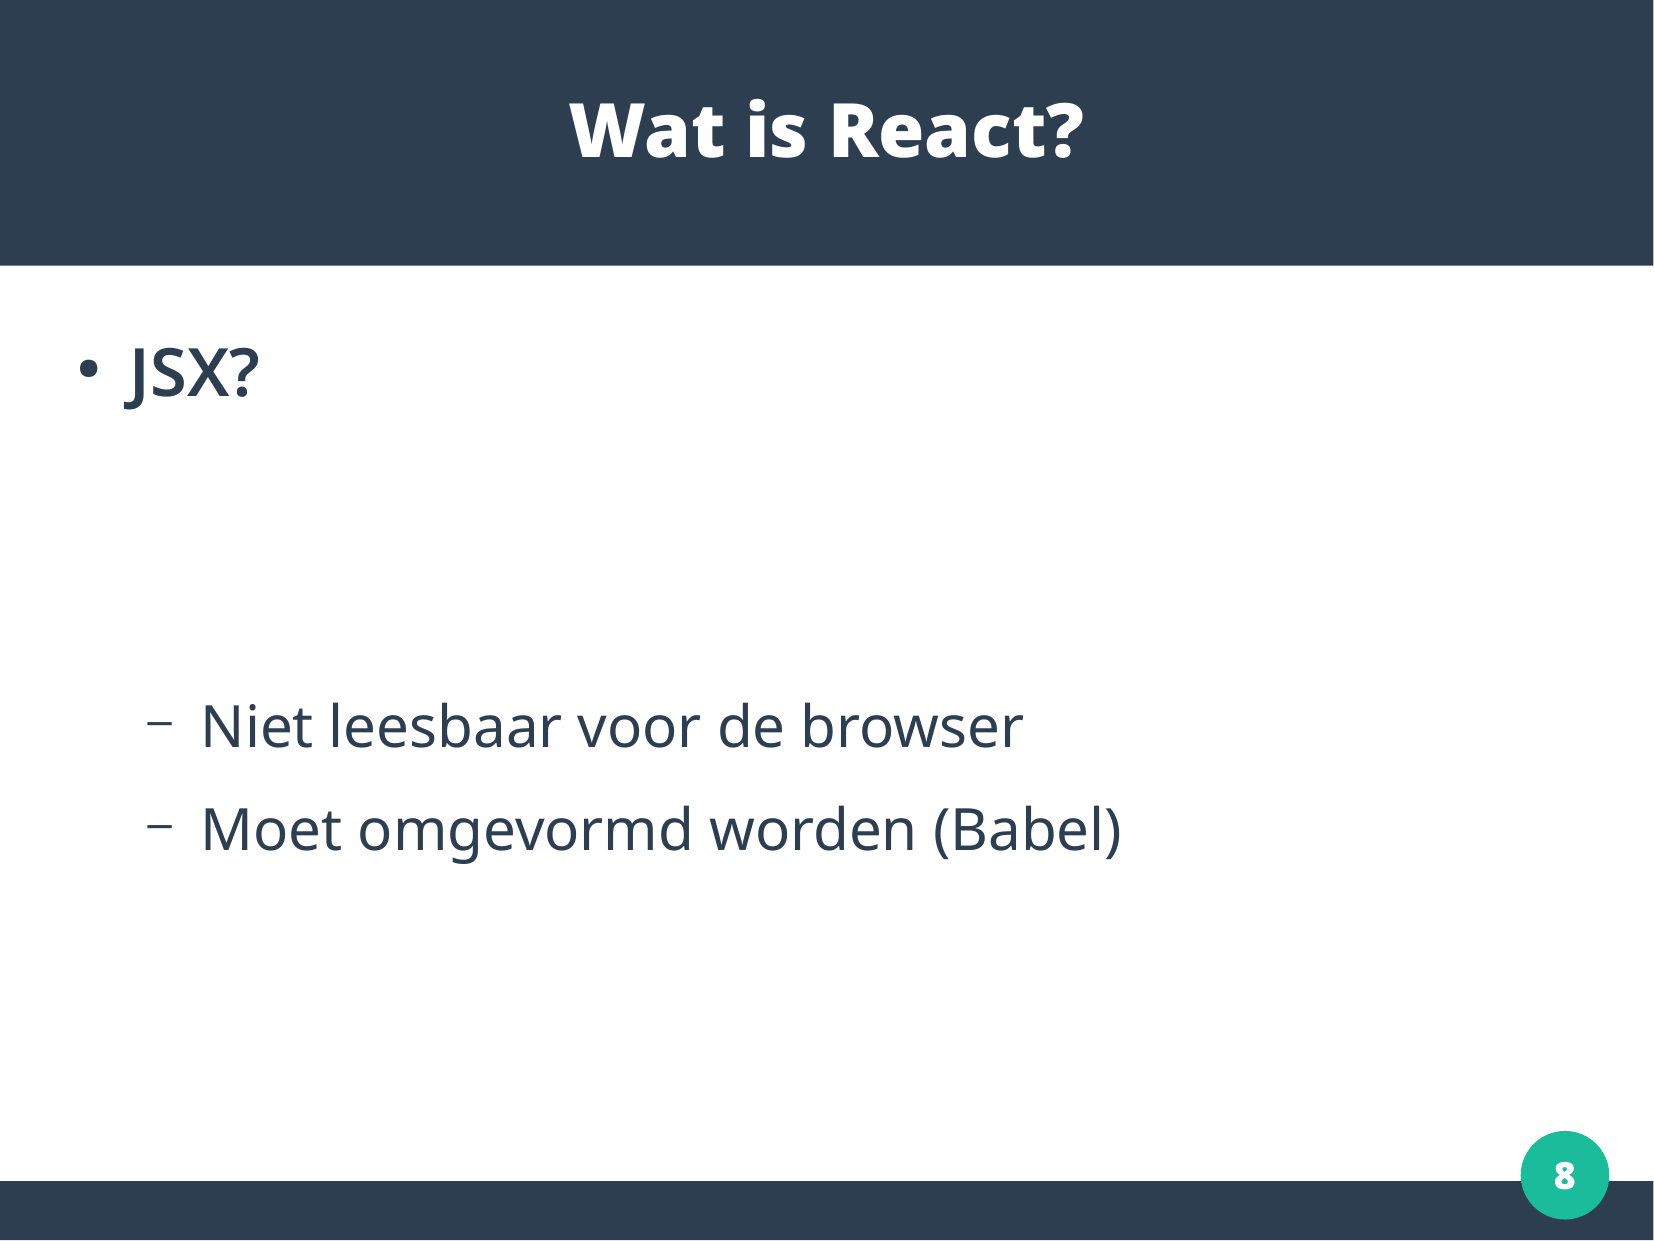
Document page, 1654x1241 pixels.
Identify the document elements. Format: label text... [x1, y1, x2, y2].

title Wat is React? [59, 49, 1595, 207]
list JSX? Niet leesbaar voor de browser Moet omgevormd worden (Babel) [59, 324, 1595, 1152]
